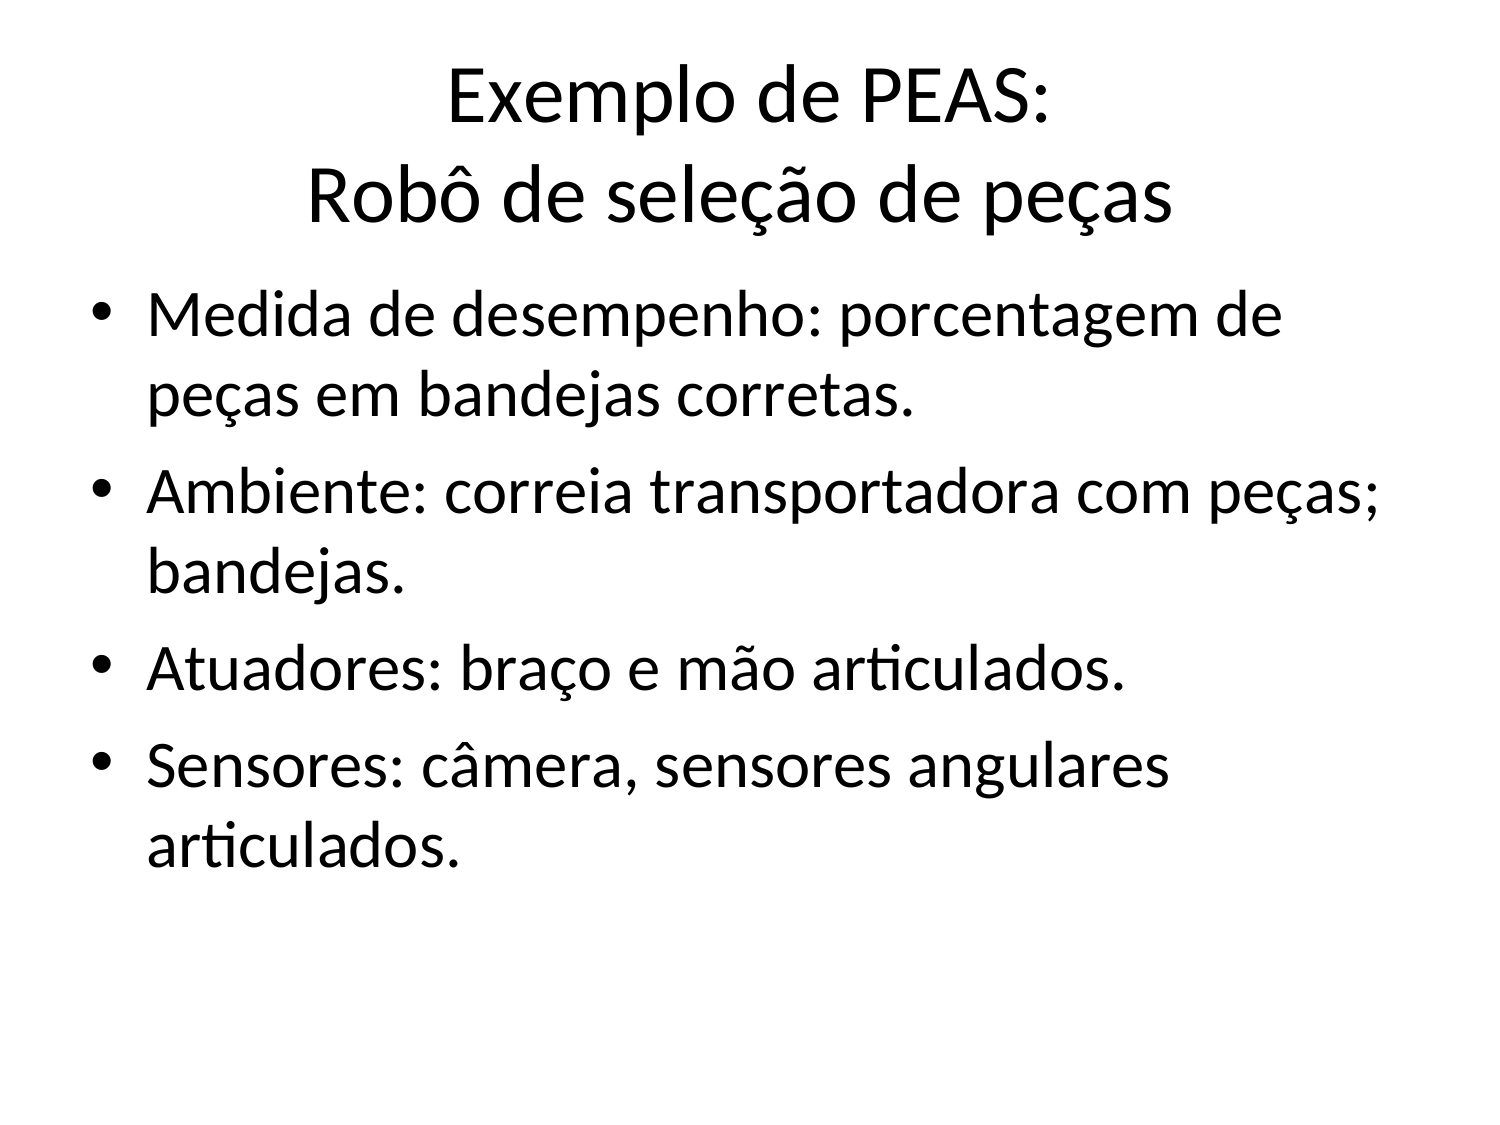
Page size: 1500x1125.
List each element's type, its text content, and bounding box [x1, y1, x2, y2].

title Exemplo de PEAS: Robô de seleção de peças [75, 31, 1426, 247]
list Medida de desempenho: porcentagem de peças em bandejas corretas. Ambiente: correia transportadora com peças; bandejas. Atuadores: braço e mão articulados. Sensores: câmera, sensores angulares articulados. [75, 262, 1426, 1005]
